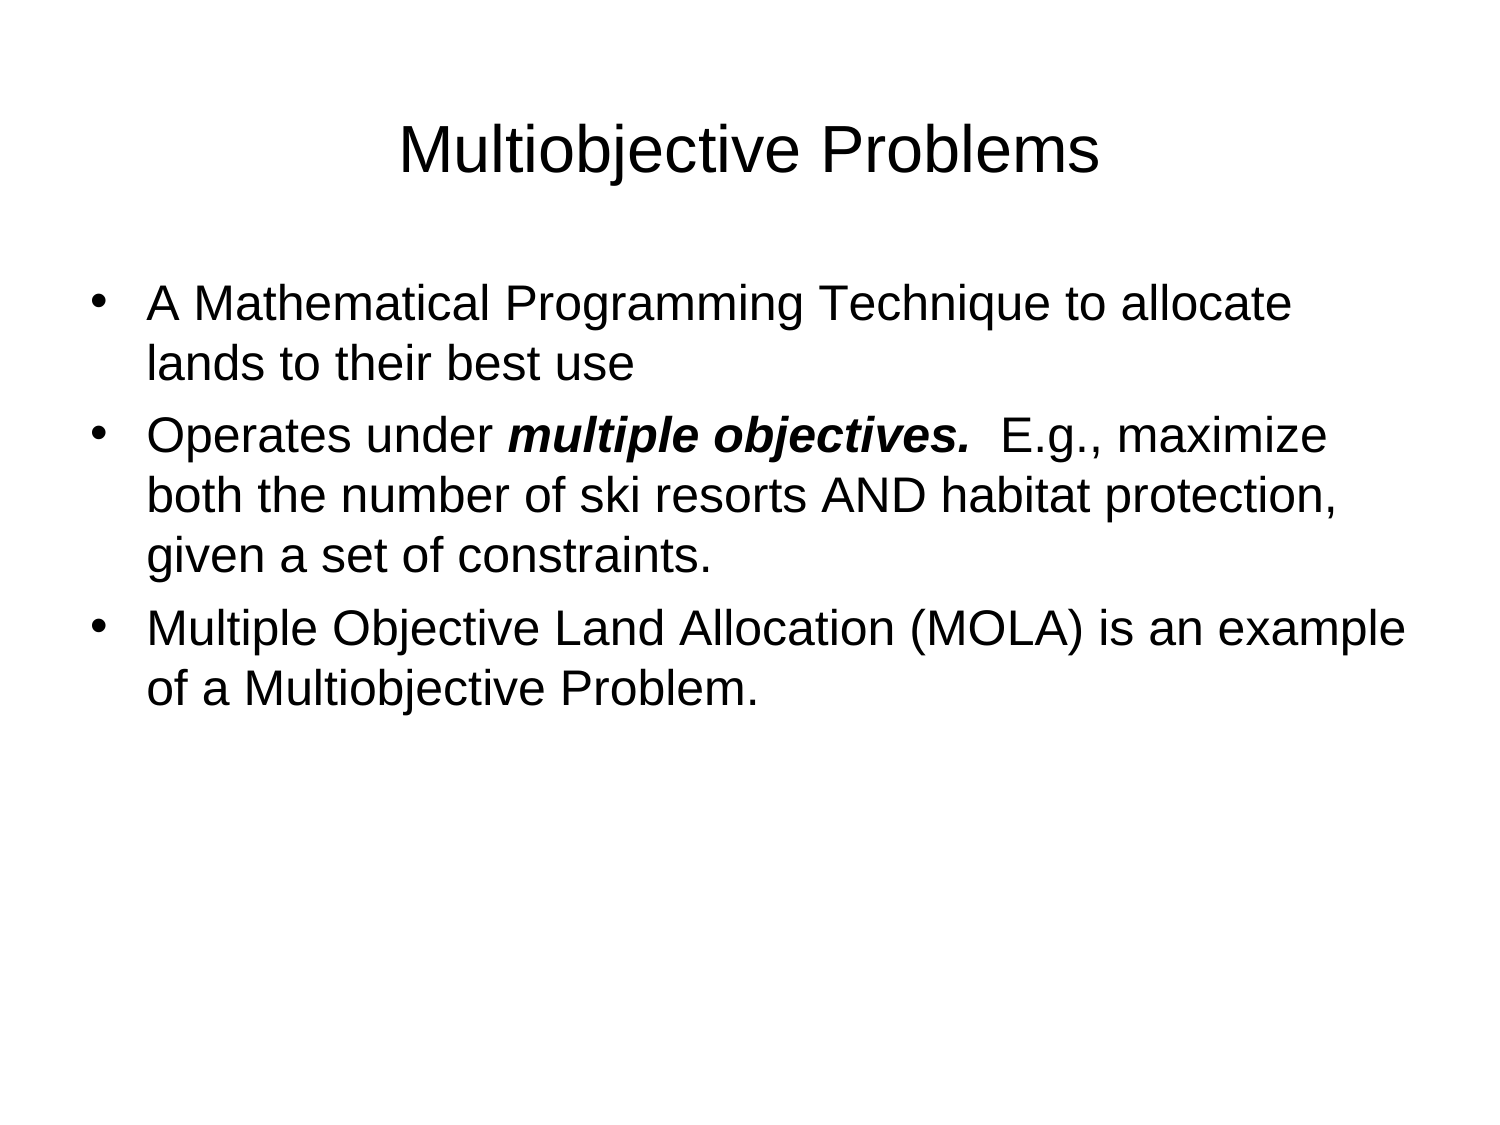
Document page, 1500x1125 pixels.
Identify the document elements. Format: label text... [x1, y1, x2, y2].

title Multiobjective Problems [75, 75, 1426, 218]
list A Mathematical Programming Technique to allocate lands to their best use Operates under multiple objectives. E.g., maximize both the number of ski resorts AND habitat protection, given a set of constraints. Multiple Objective Land Allocation (MOLA) is an example of a Multiobjective Problem. [75, 262, 1426, 1005]
